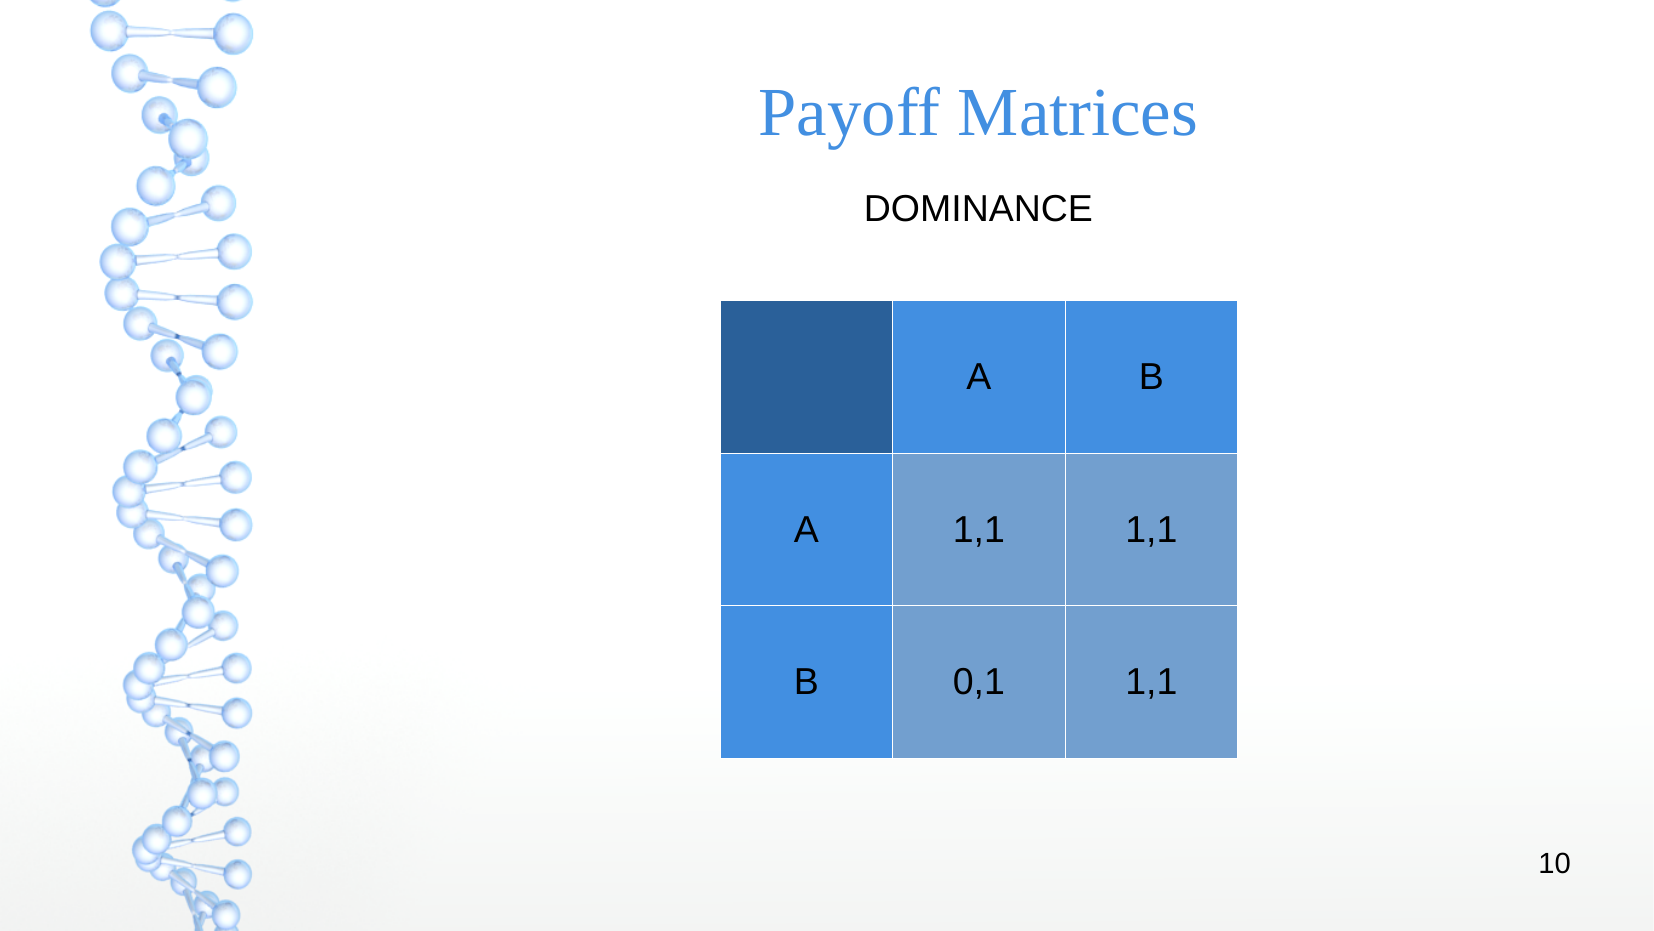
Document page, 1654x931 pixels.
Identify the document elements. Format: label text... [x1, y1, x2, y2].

title Payoff Matrices [303, 35, 1654, 180]
table_cell A [721, 454, 892, 605]
table_header B [1066, 301, 1237, 453]
text_box DOMINANCE [303, 180, 1654, 237]
picture [0, 0, 1654, 931]
table_cell 1,1 [1066, 454, 1237, 605]
table_header A [893, 301, 1065, 453]
table_cell 1,1 [893, 454, 1065, 605]
table_header [721, 301, 892, 453]
table_cell B [721, 606, 892, 758]
table_cell 0,1 [893, 606, 1065, 758]
table_cell 1,1 [1066, 606, 1237, 758]
